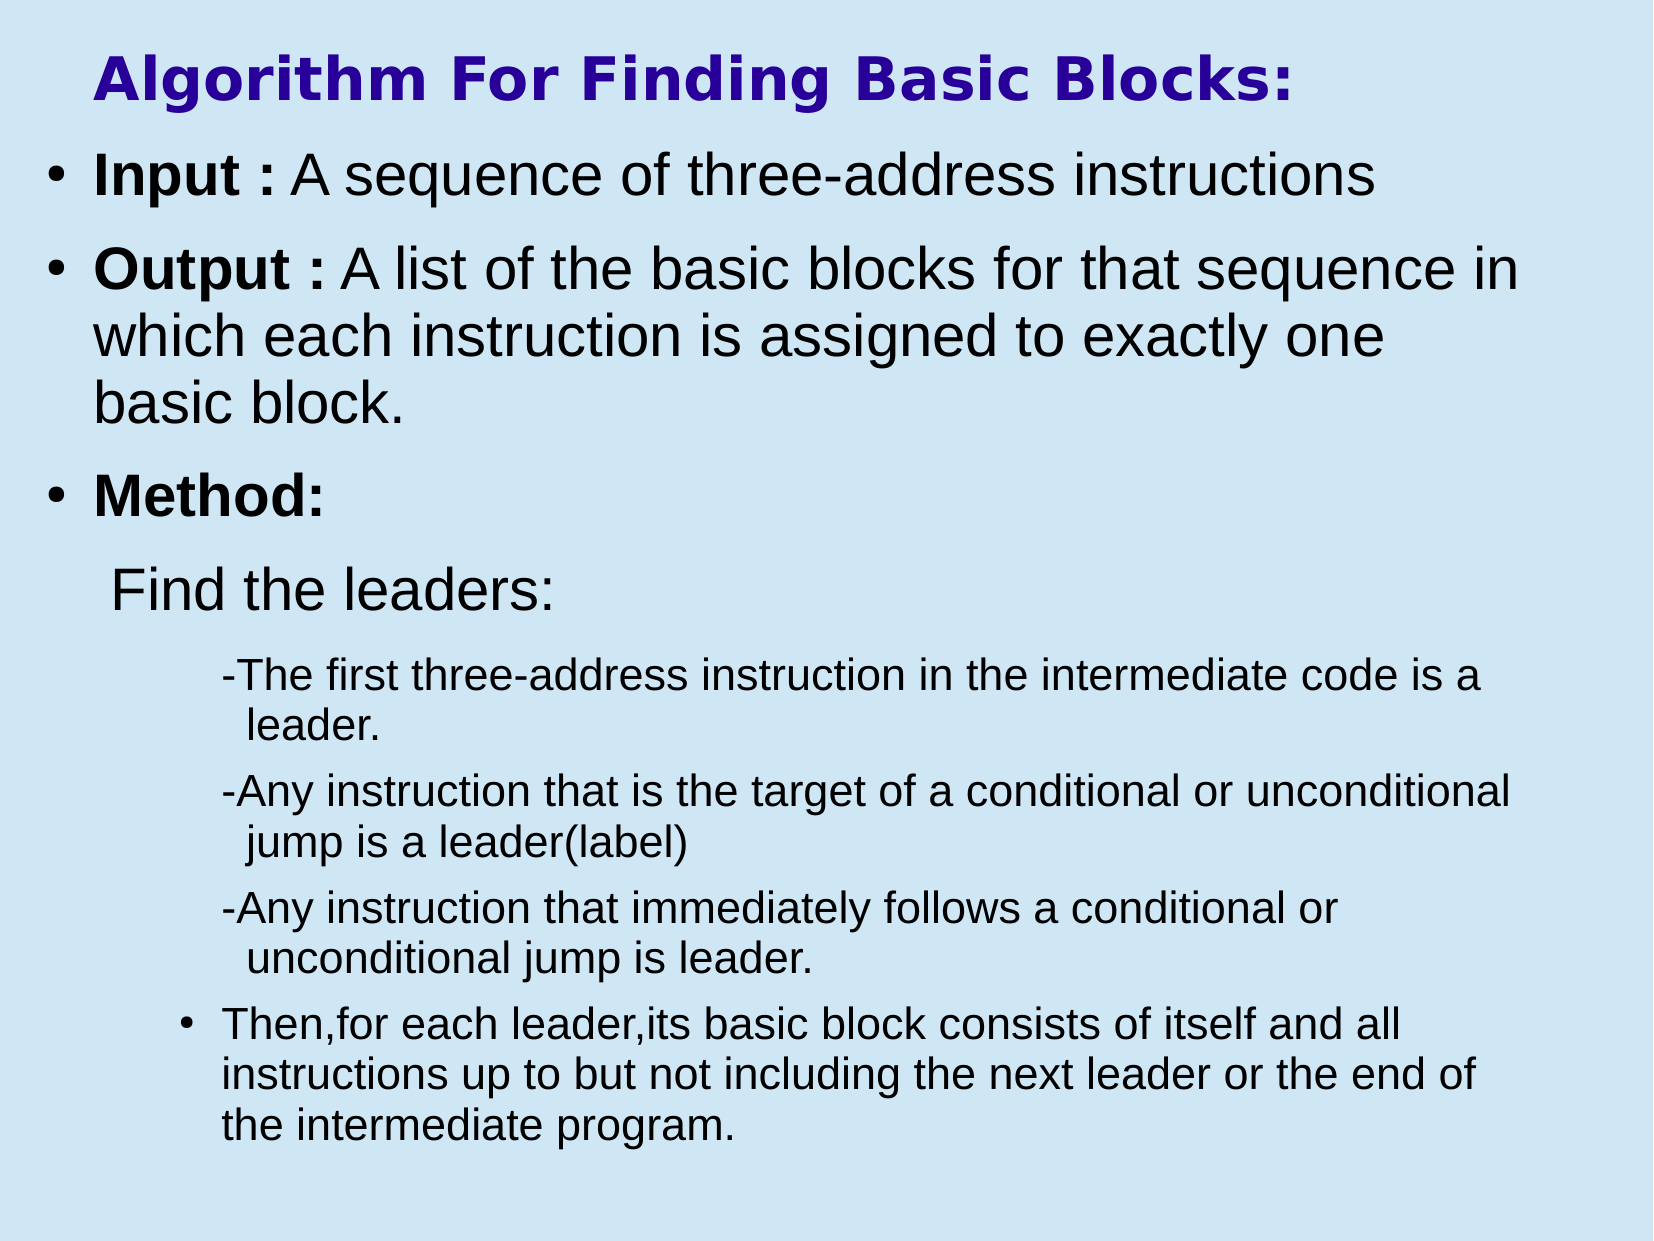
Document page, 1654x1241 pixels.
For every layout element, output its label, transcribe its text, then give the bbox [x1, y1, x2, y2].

list Algorithm For Finding Basic Blocks: Input : A sequence of three-address instructions Output : A list of the basic blocks for that sequence in which each instruction is assigned to exactly one basic block. Method: Find the leaders: -The first three-address instruction in the intermediate code is a leader. -Any instruction that is the target of a conditional or unconditional jump is a leader(label) -Any instruction that immediately follows a conditional or unconditional jump is leader. Then,for each leader,its basic block consists of itself and all instructions up to but not including the next leader or the end of the intermediate program. [29, 45, 1523, 1156]
